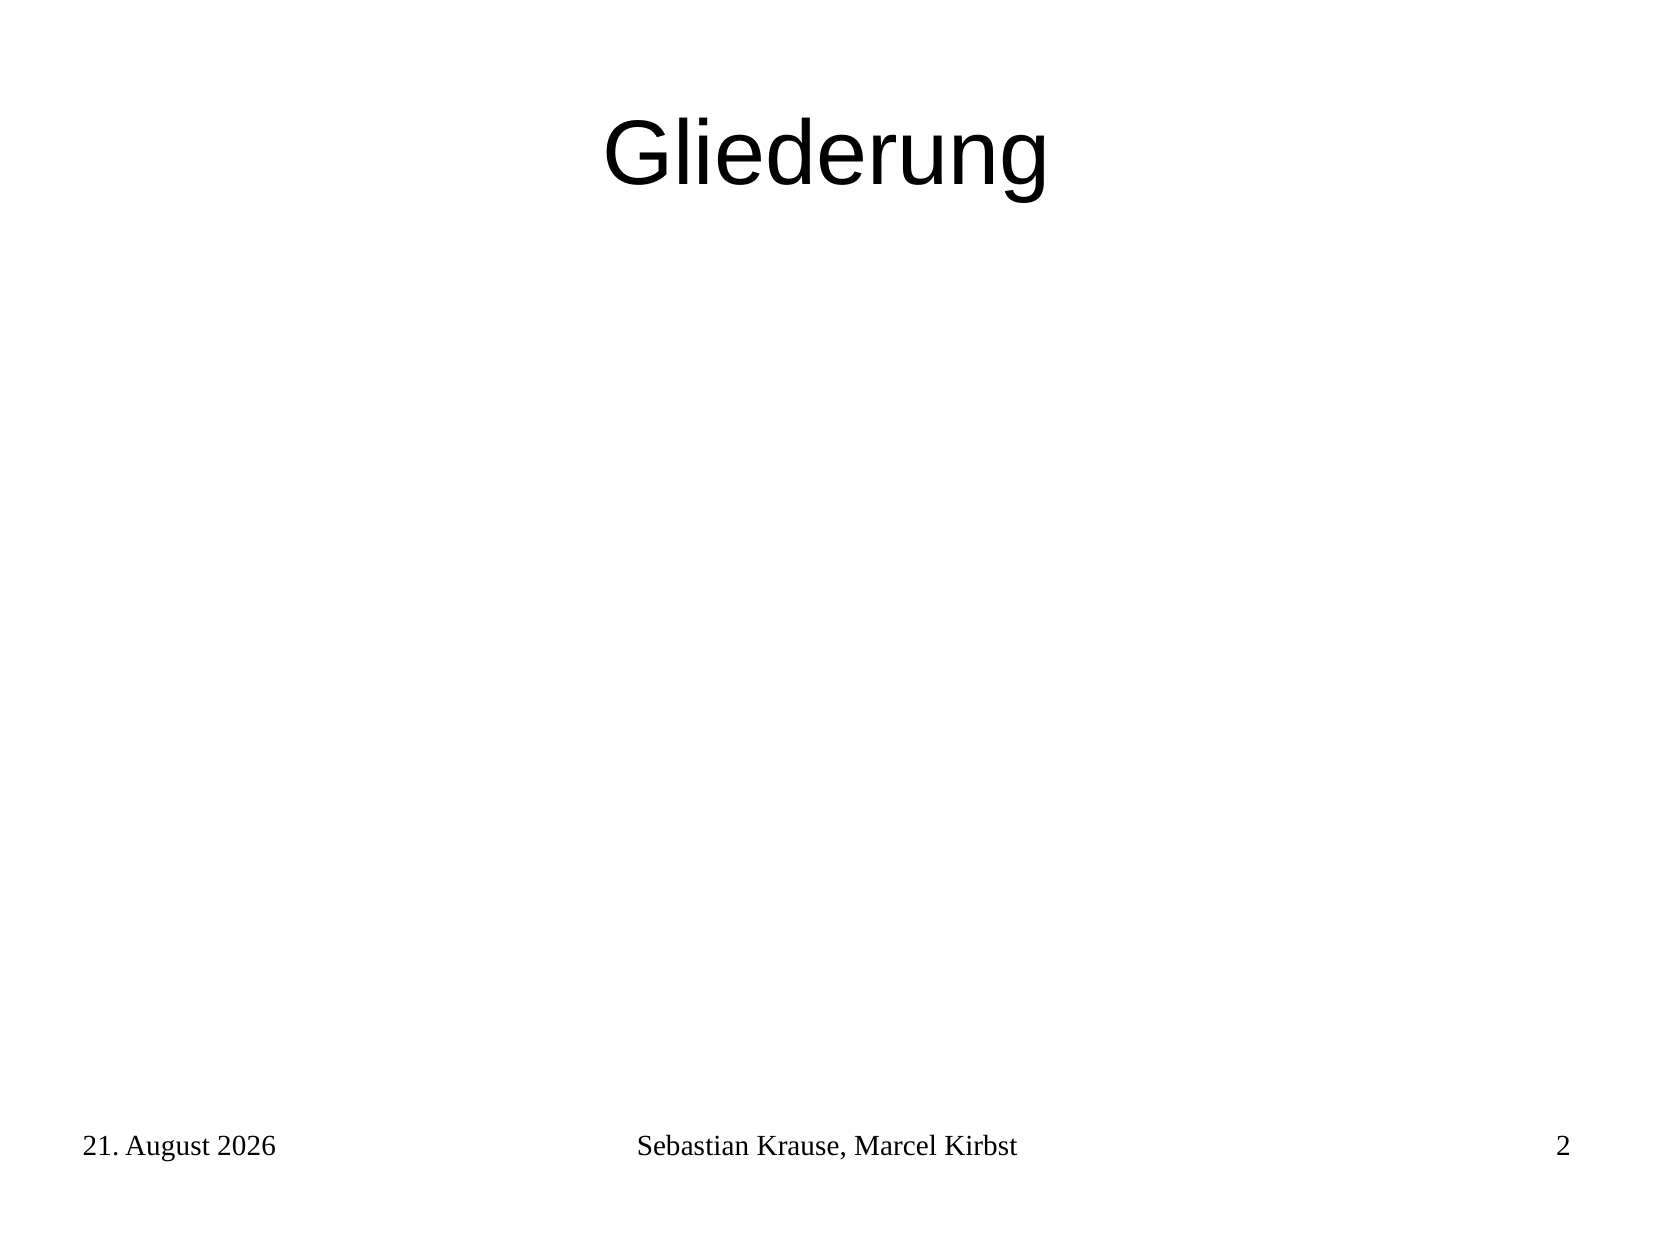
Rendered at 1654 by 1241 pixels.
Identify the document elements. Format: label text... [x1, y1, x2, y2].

title Gliederung [82, 49, 1571, 257]
